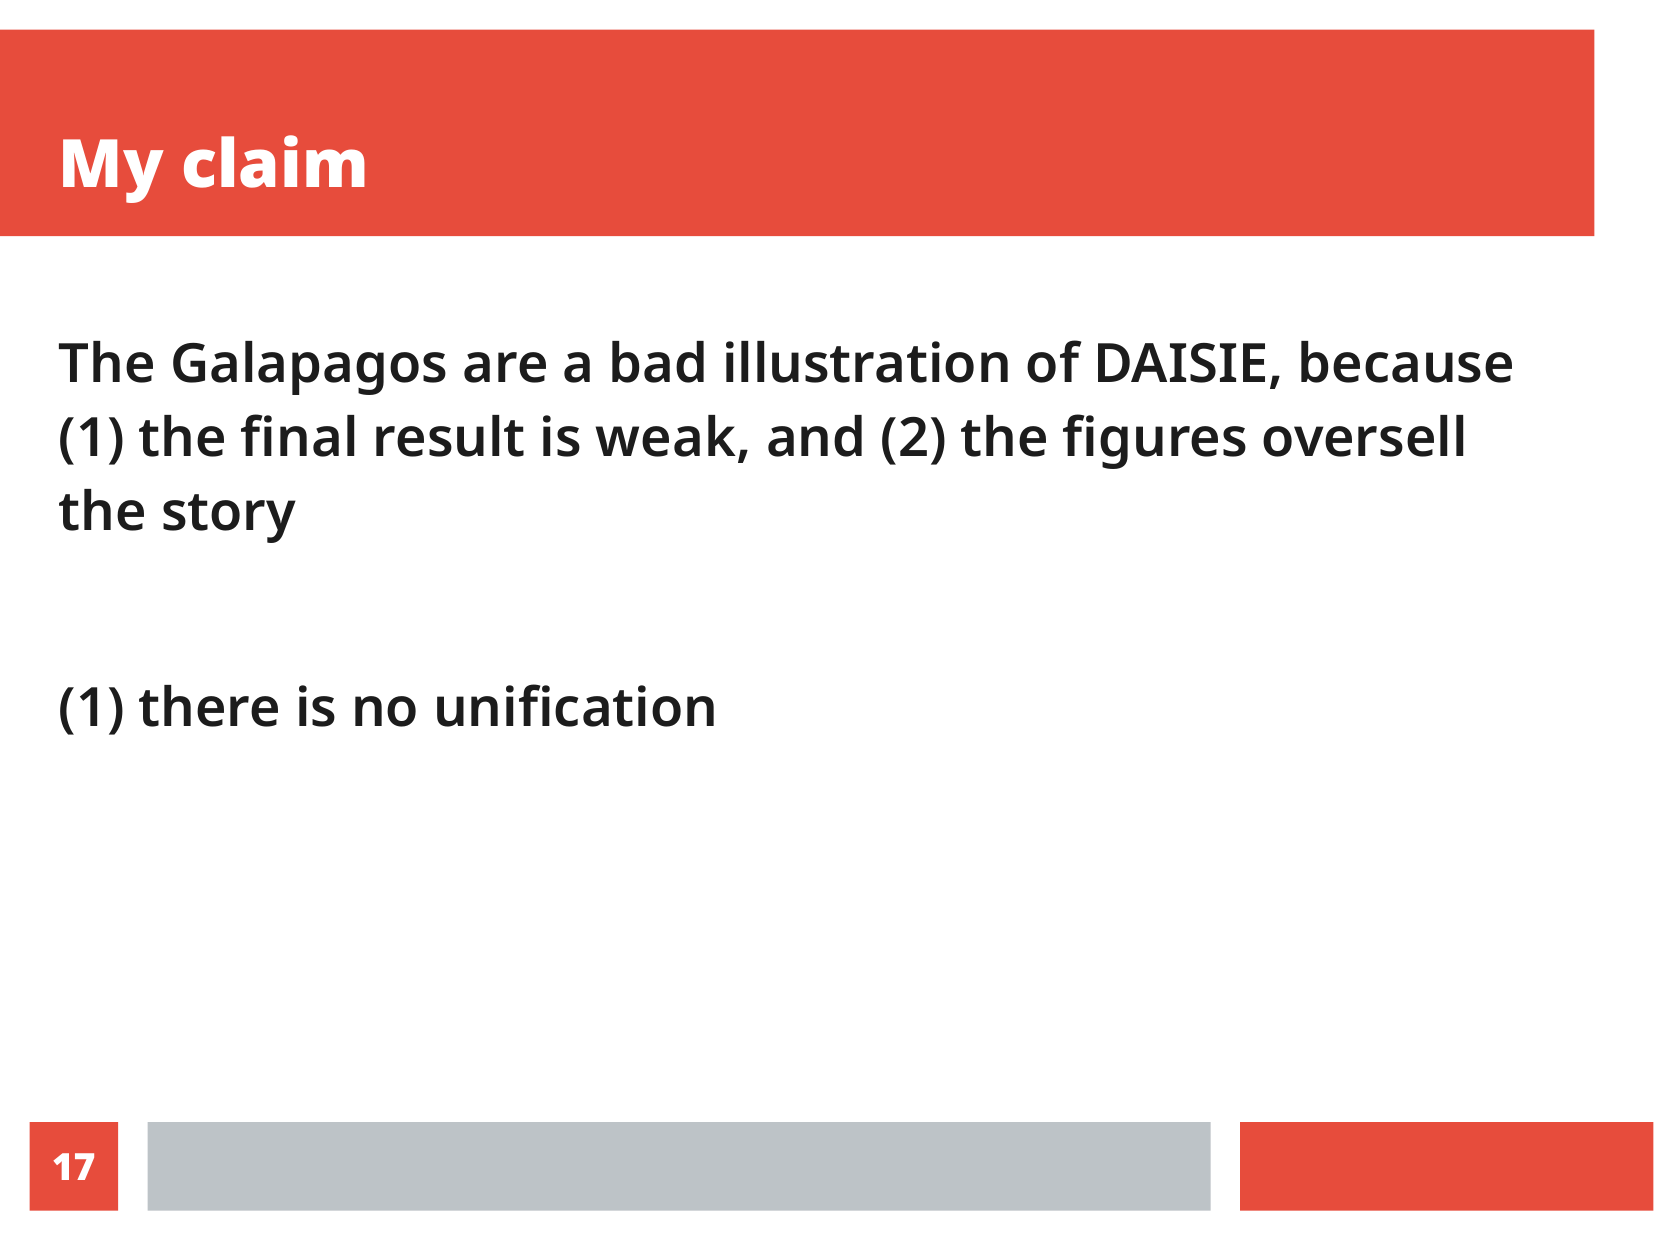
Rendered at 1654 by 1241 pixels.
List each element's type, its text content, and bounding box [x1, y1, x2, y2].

title My claim [59, 59, 1595, 207]
list The Galapagos are a bad illustration of DAISIE, because (1) the final result is weak, and (2) the figures oversell the story (1) there is no unification [59, 324, 1565, 1093]
